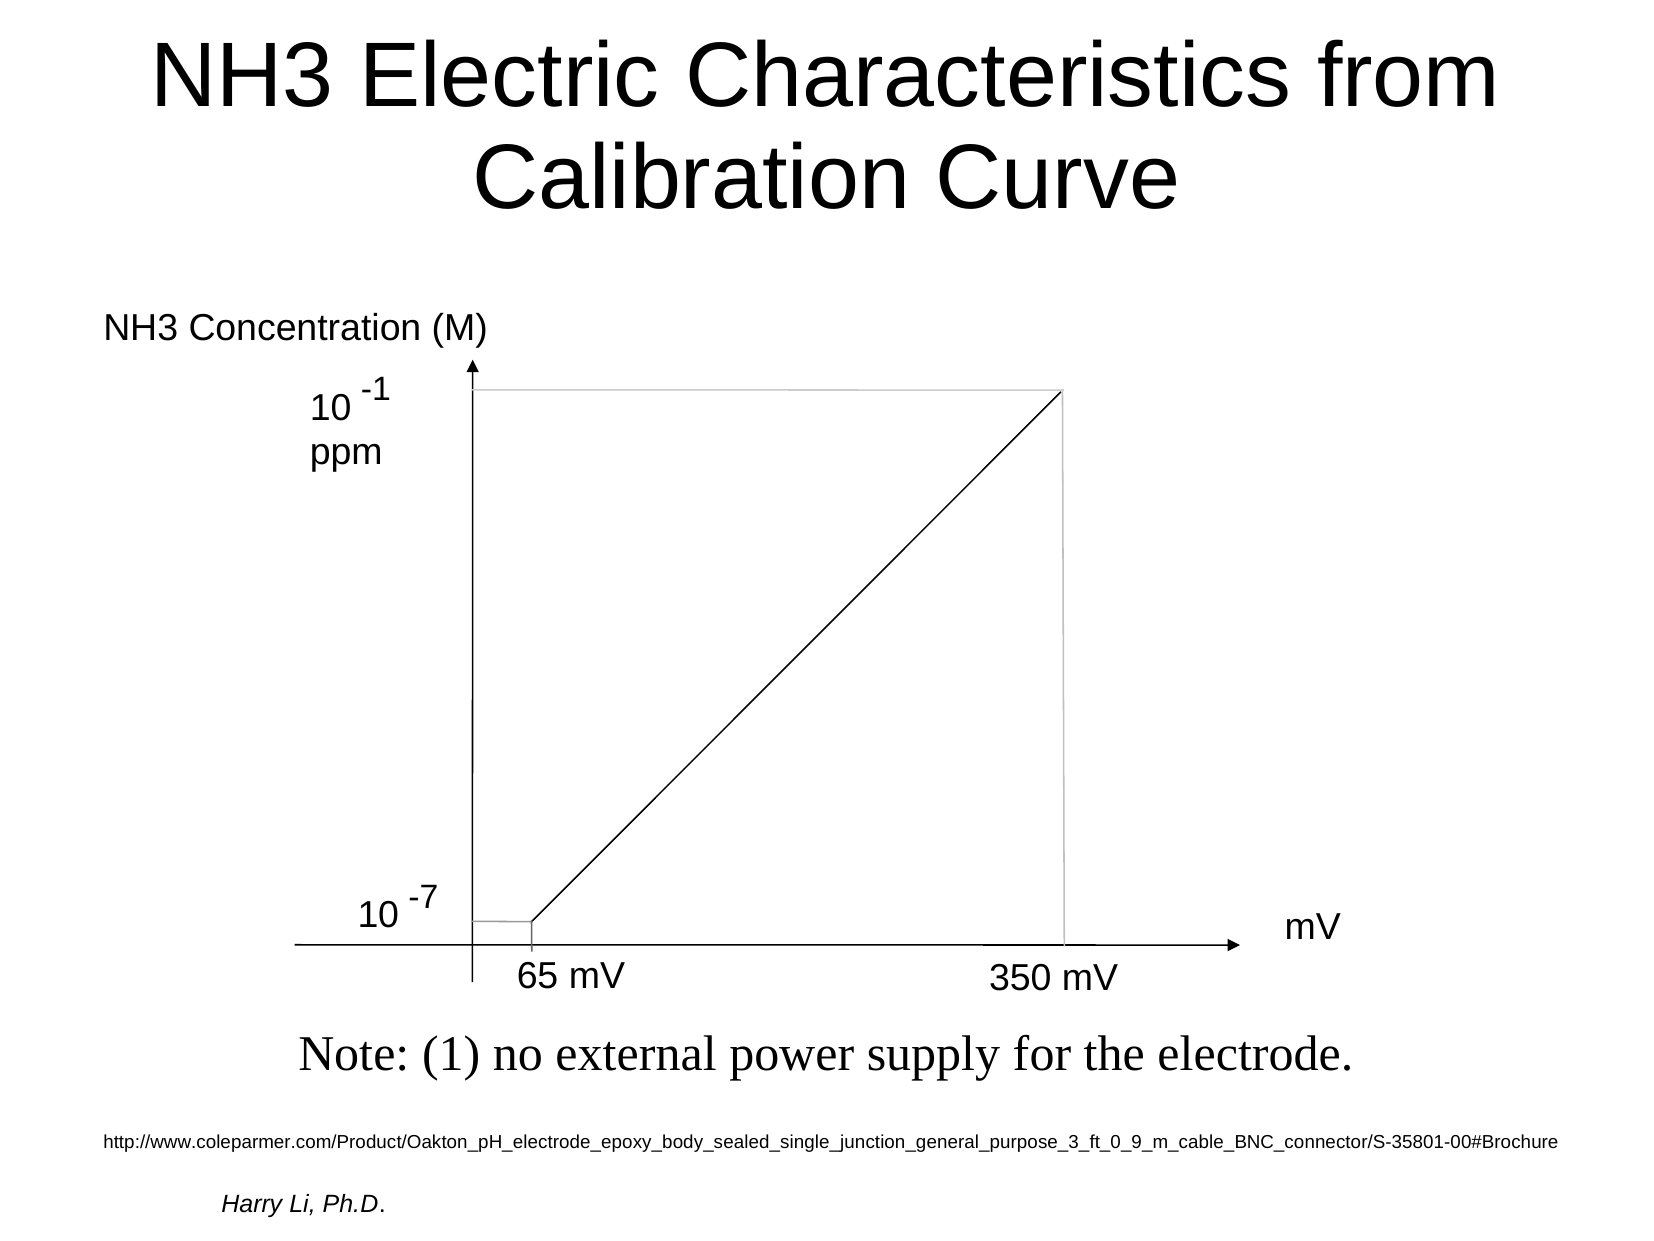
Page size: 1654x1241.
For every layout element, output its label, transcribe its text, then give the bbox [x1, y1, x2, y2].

text_box 10 -7 [383, 904, 394, 922]
text_box 65 mV [502, 944, 680, 1002]
text_box 350 mV [974, 947, 1152, 1004]
title NH3 Electric Characteristics from Calibration Curve [82, 17, 1571, 229]
text_box Note: (1) no external power supply for the electrode. [283, 1015, 1607, 1158]
text_box mV [1269, 894, 1359, 951]
text_box 10 -1 [295, 354, 503, 390]
text_box 10 -7 [342, 862, 550, 922]
text_box Harry Li, Ph.D. [206, 1181, 503, 1225]
text_box ppm [295, 419, 503, 476]
text_box http://www.coleparmer.com/Product/Oakton_pH_electrode_epoxy_body_sealed_single_junction_general_purpose_3_ft_0_9_m_cable_BNC_connector/S-35801-00#Brochure [88, 1122, 1571, 1158]
text_box NH3 Concentration (M) [88, 295, 562, 325]
